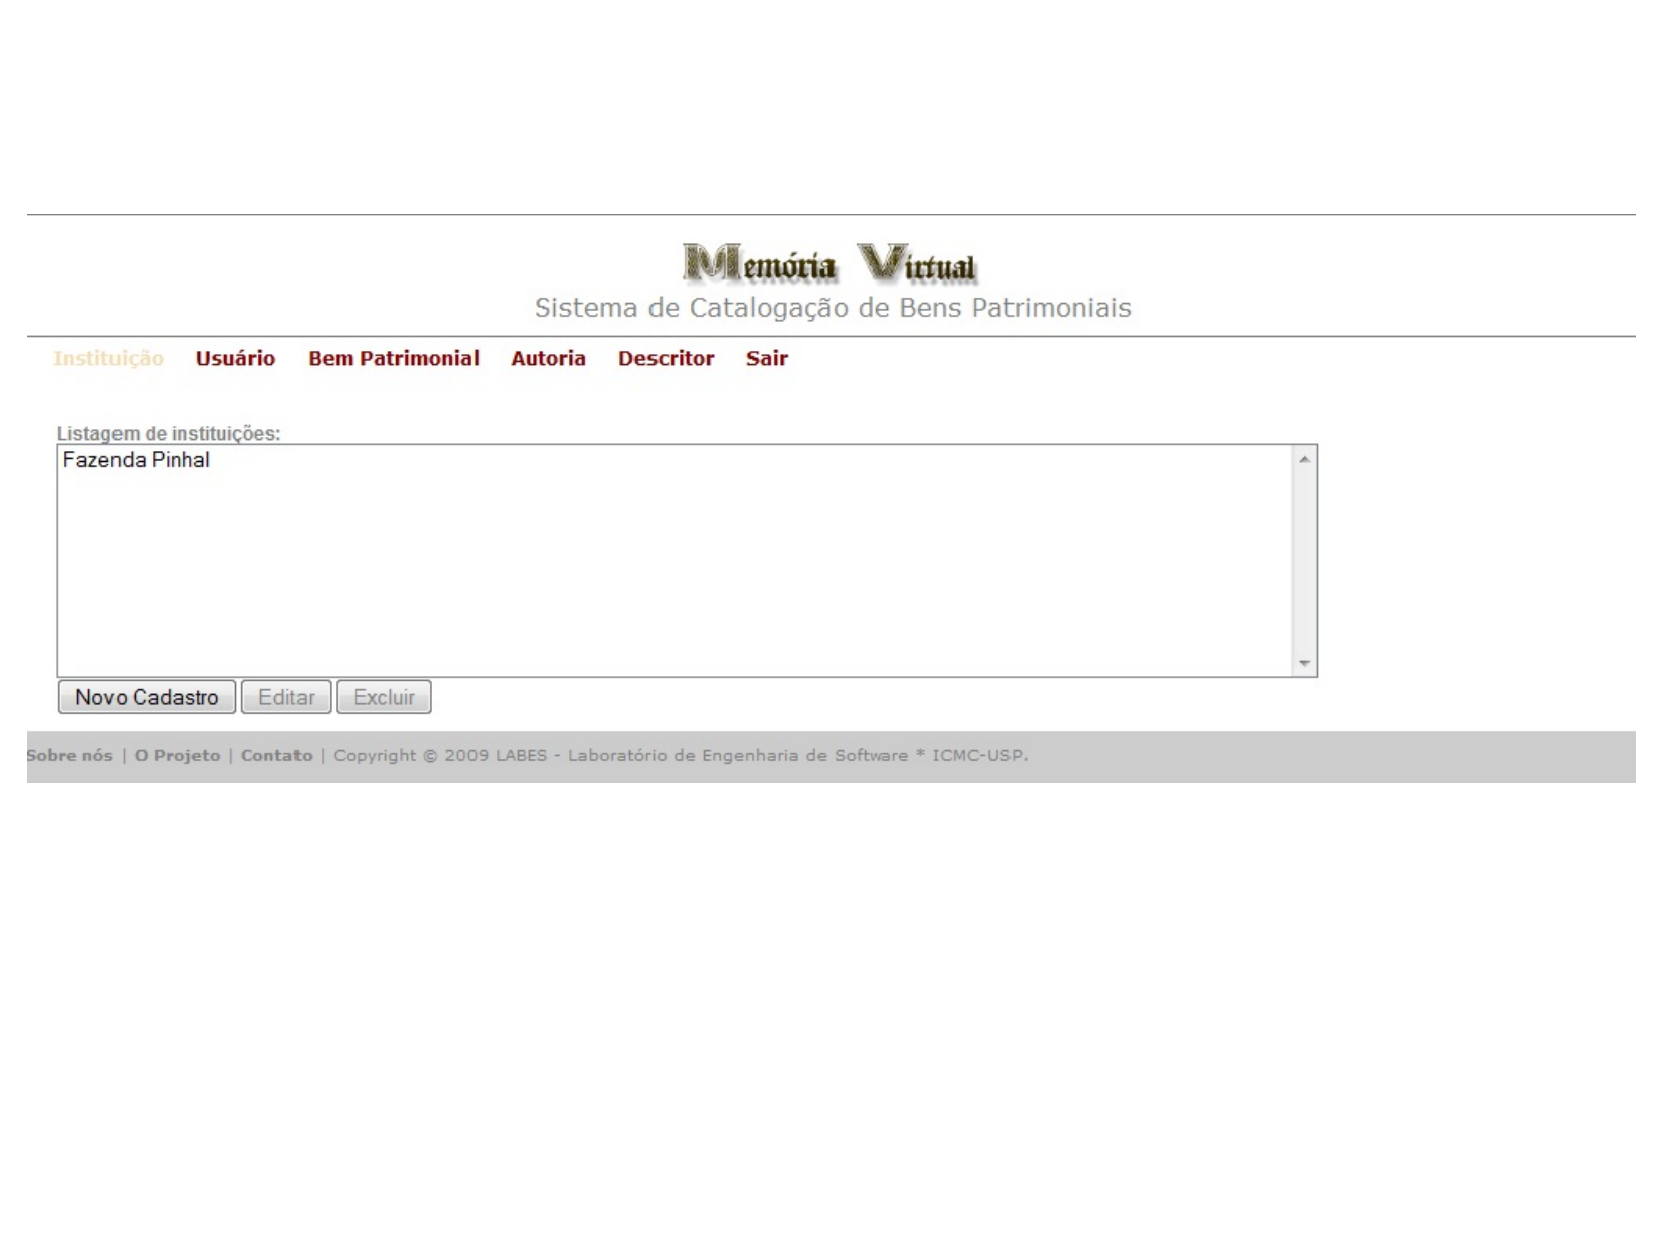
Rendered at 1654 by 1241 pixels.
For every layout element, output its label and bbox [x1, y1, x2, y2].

picture [27, 214, 1636, 784]
